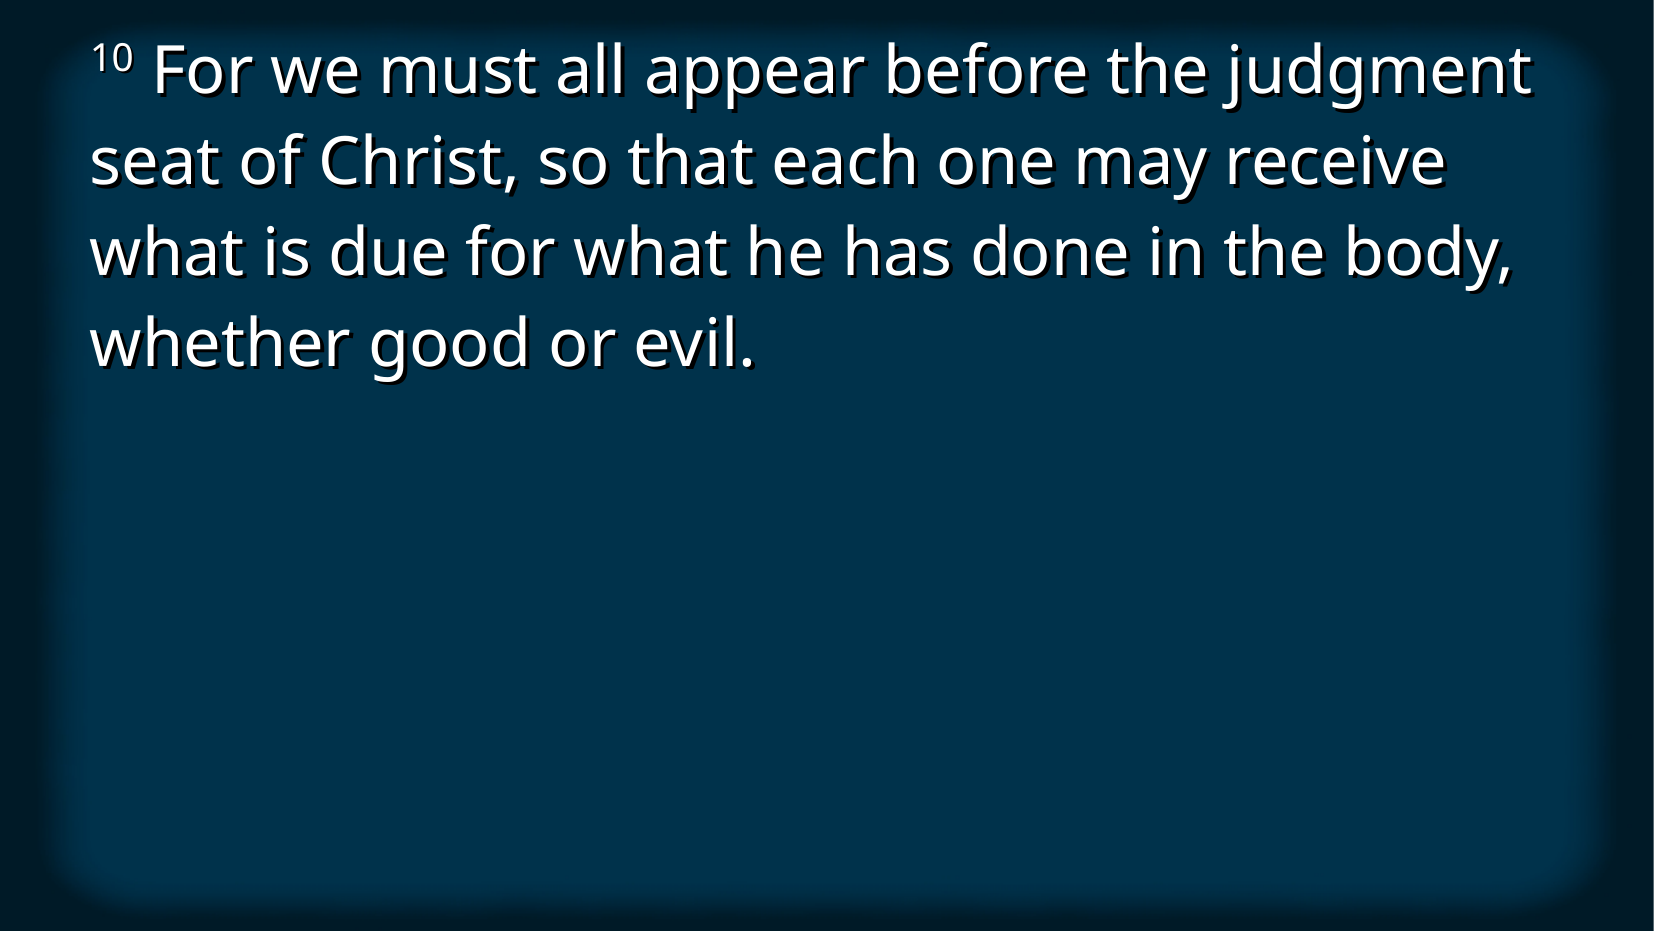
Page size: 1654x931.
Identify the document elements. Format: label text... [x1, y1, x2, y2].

text_box 10 For we must all appear before the judgment seat of Christ, so that each one may receive what is due for what he has done in the body, whether good or evil. [75, 15, 1591, 391]
picture [0, 0, 1654, 931]
